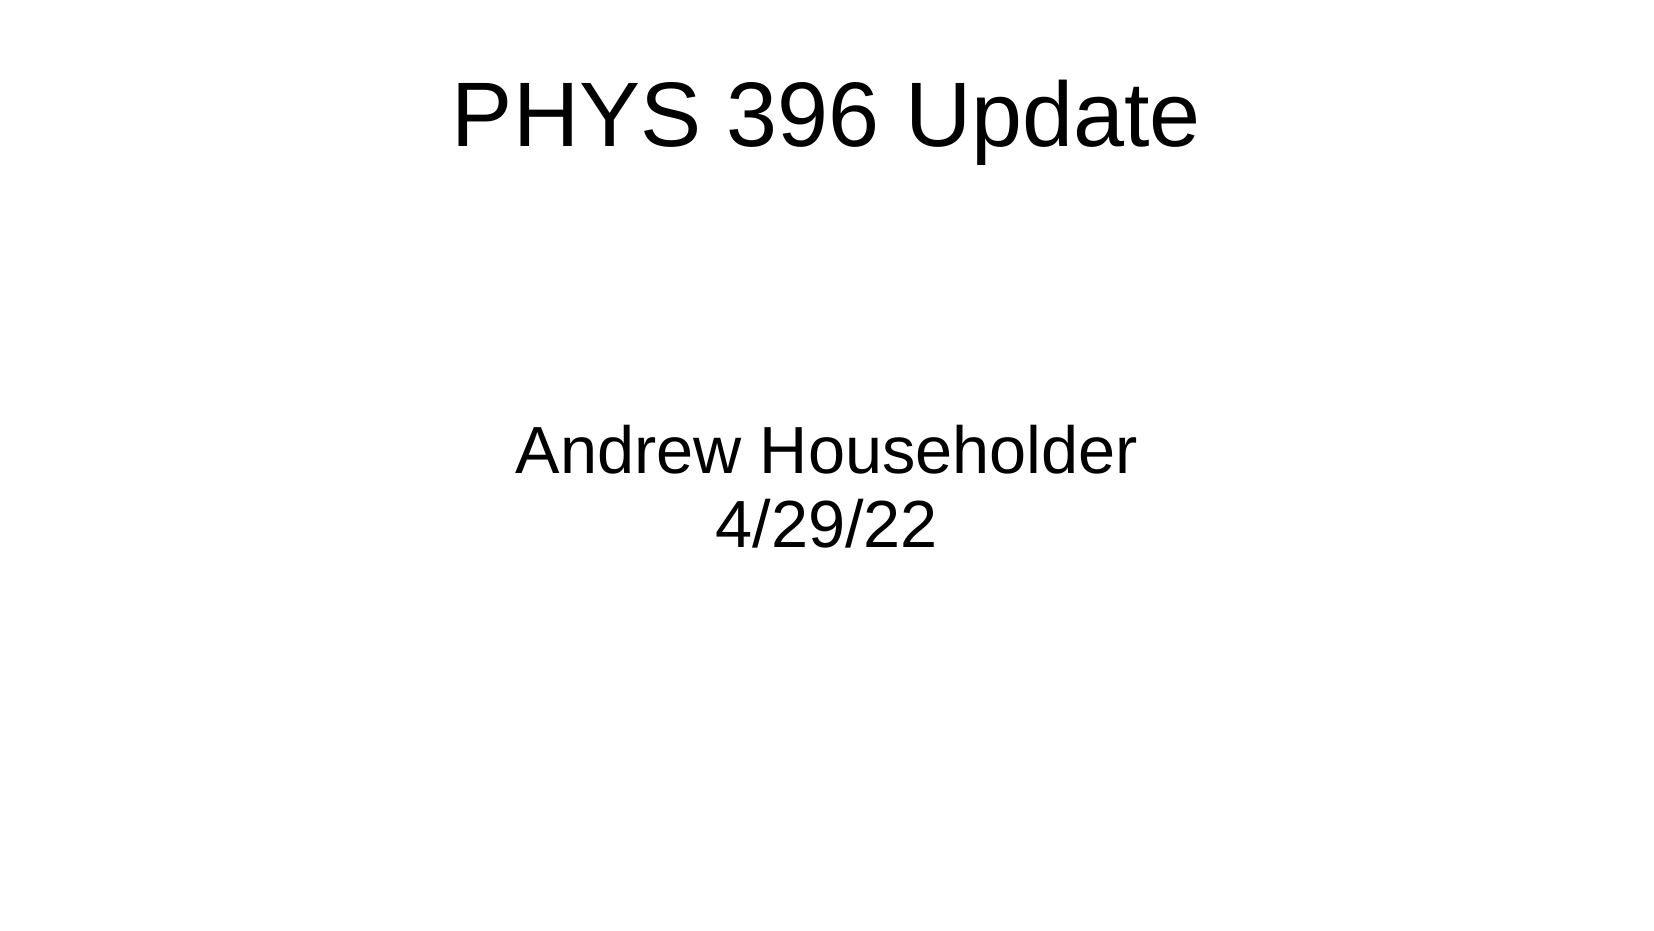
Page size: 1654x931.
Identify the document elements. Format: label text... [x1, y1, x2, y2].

subtitle Andrew Householder 4/29/22 [82, 217, 1571, 758]
title PHYS 396 Update [82, 37, 1571, 193]
